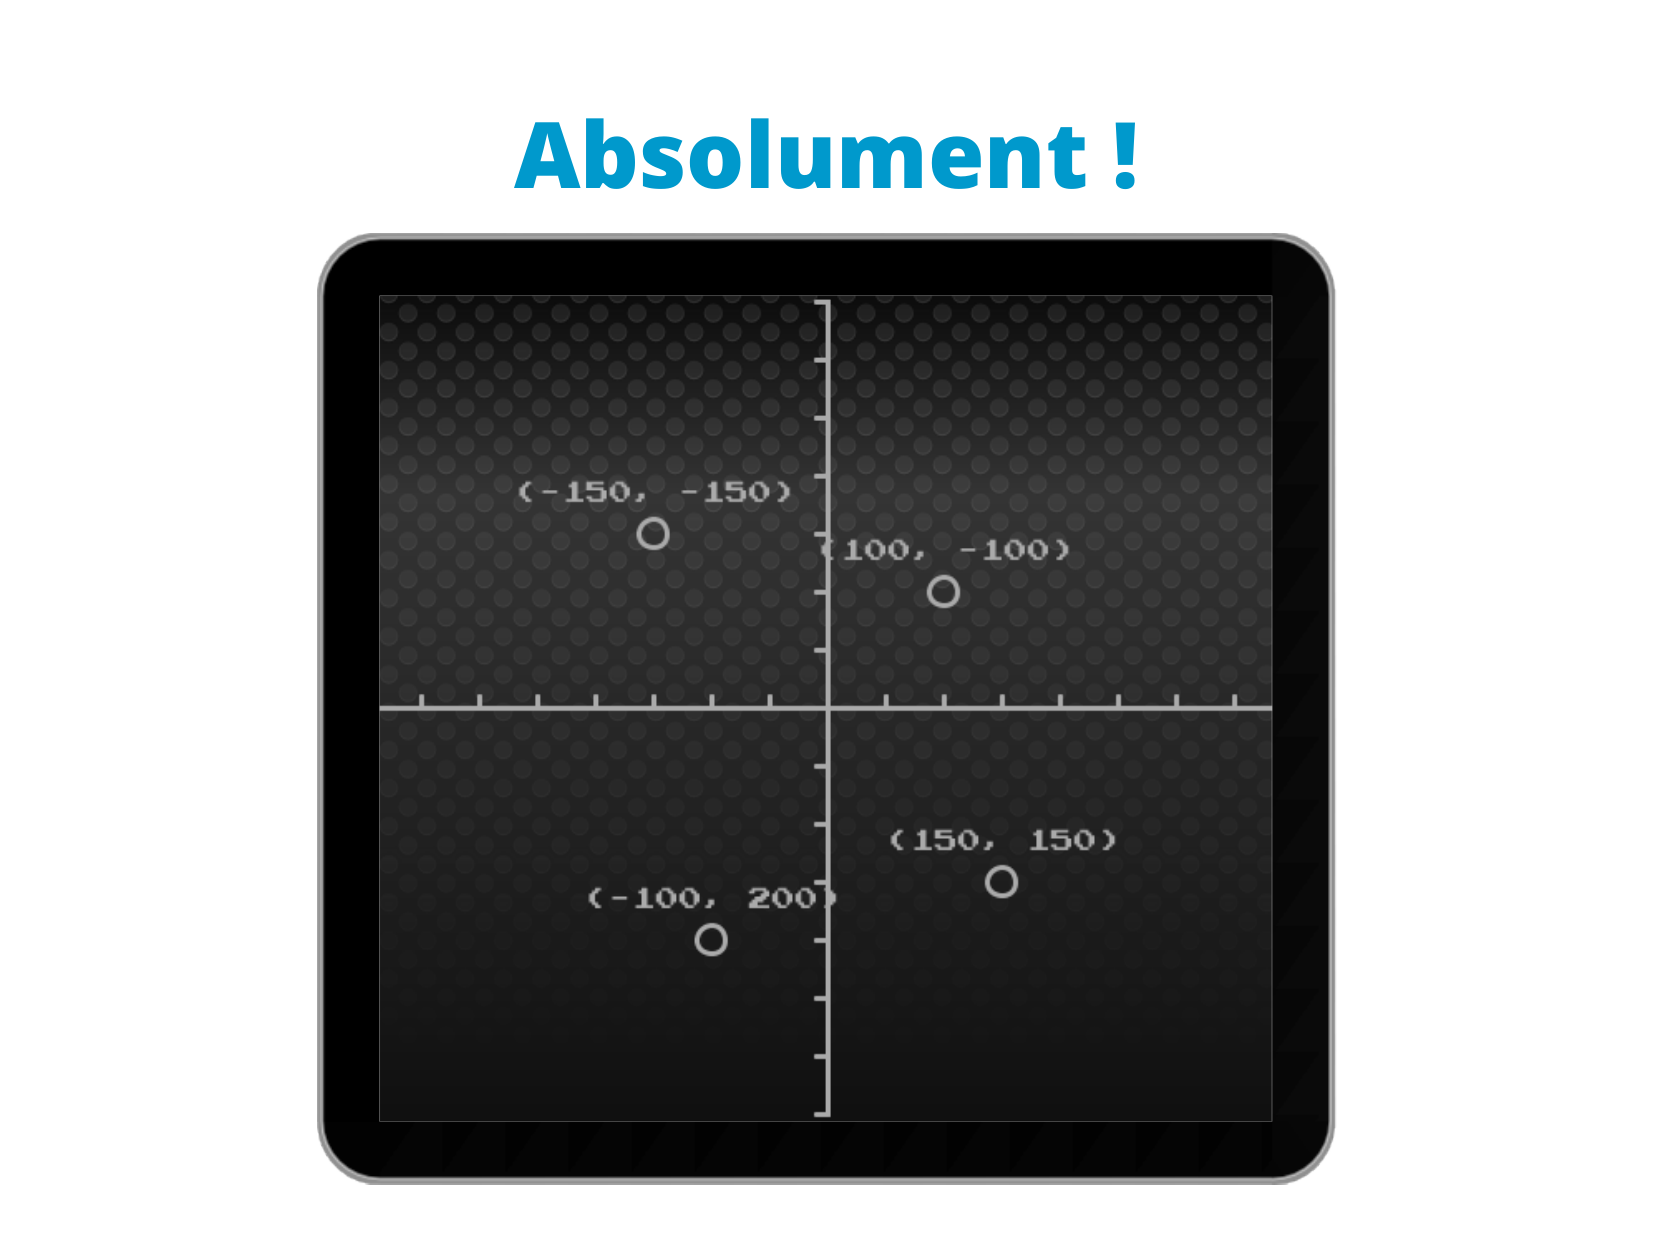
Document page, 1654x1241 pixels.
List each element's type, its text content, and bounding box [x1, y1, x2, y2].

title Absolument ! [82, 49, 1571, 257]
picture [317, 233, 1337, 1186]
